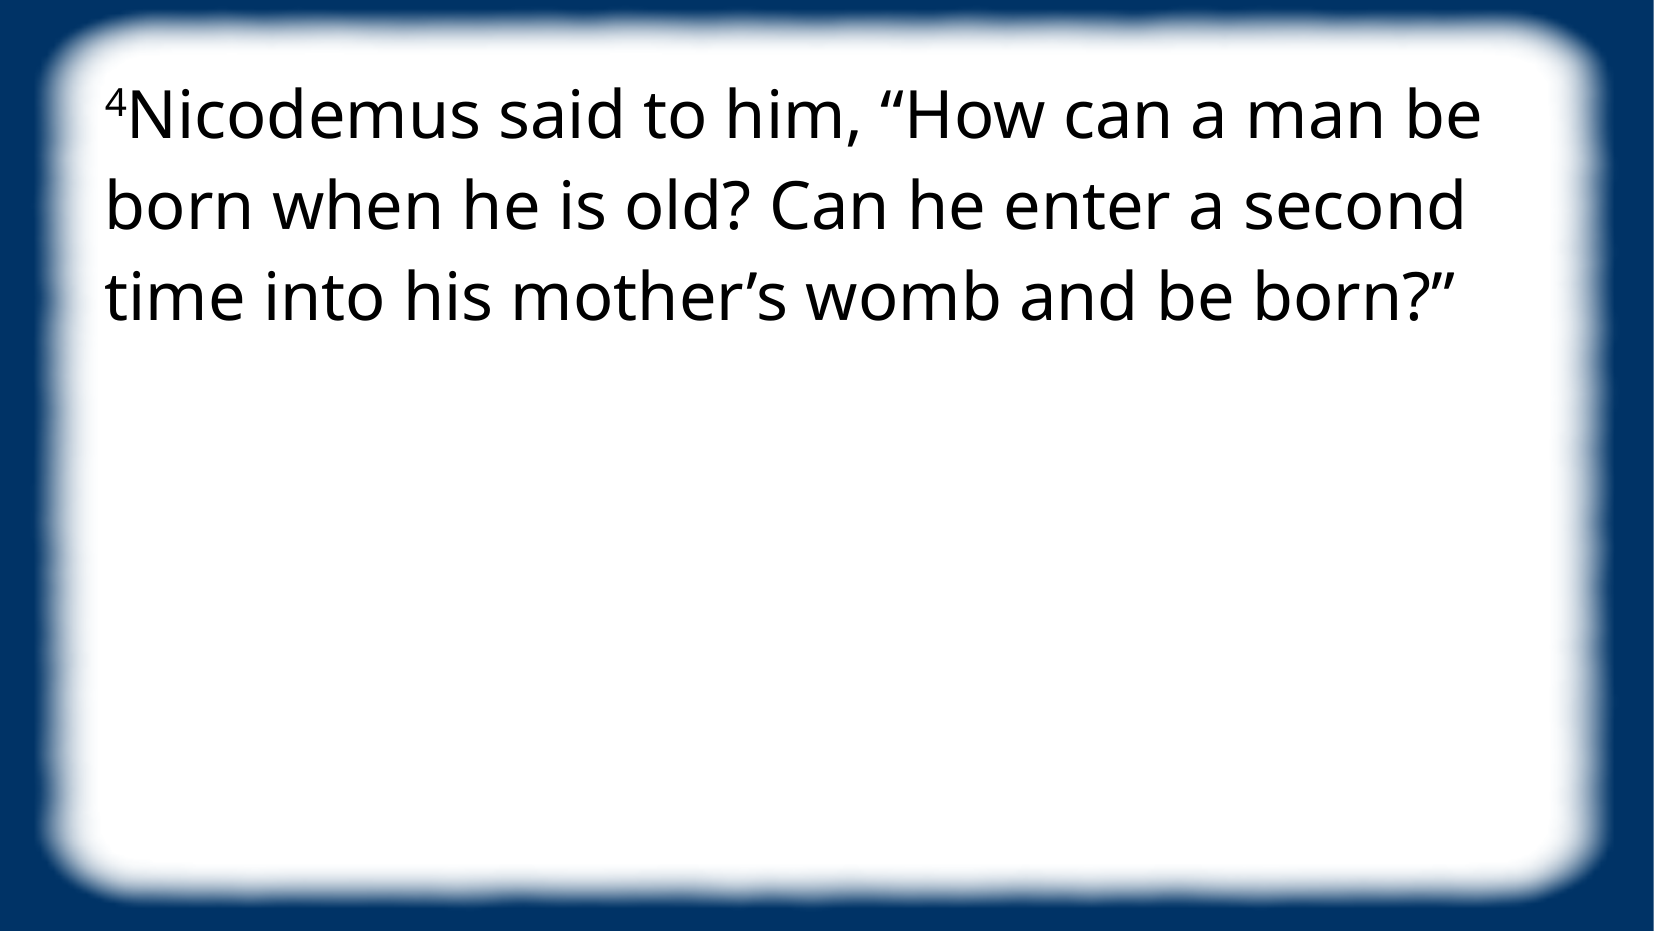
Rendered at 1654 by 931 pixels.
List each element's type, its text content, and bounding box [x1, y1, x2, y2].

text_box 4Nicodemus said to him, “How can a man be born when he is old? Can he enter a second time into his mother’s womb and be born?” [90, 60, 1561, 342]
picture [0, 0, 1654, 931]
